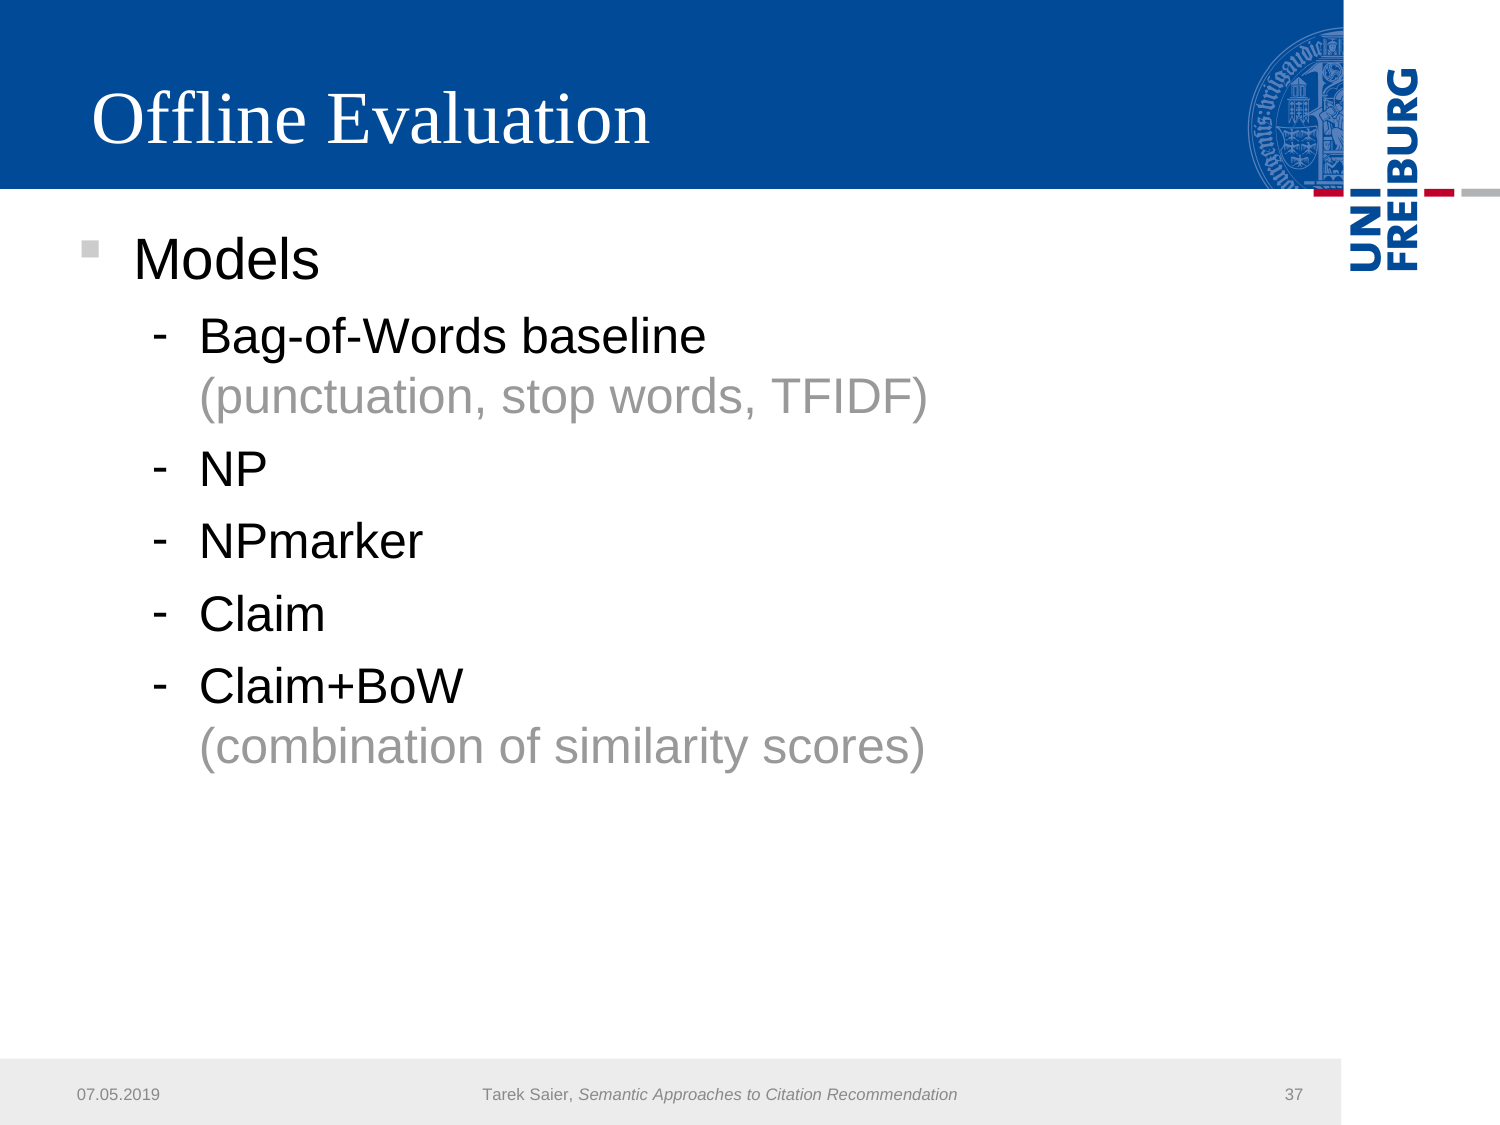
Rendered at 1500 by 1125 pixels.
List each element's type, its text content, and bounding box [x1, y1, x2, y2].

list Models Bag-of-Words baseline (punctuation, stop words, TFIDF) NP NPmarker Claim Claim+BoW (combination of similarity scores) [76, 221, 1341, 1009]
title Offline Evaluation [76, 49, 1235, 178]
picture [0, 0, 1500, 271]
